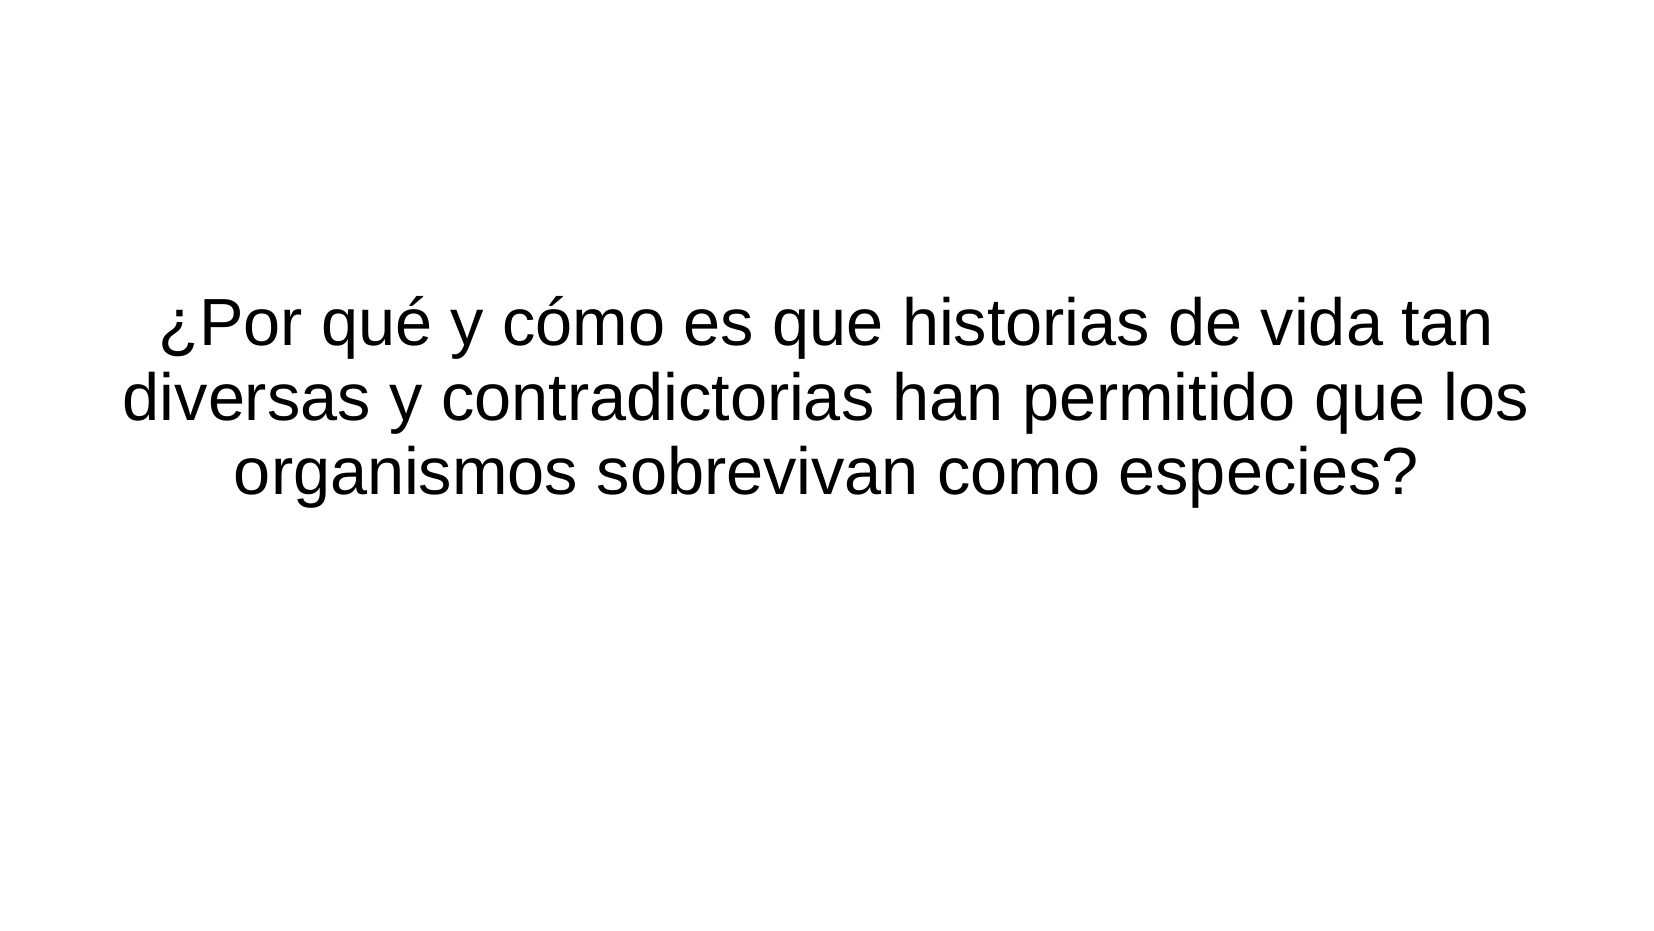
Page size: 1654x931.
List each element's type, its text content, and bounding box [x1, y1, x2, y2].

subtitle ¿Por qué y cómo es que historias de vida tan diversas y contradictorias han permitido que los organismos sobrevivan como especies? [82, 37, 1571, 757]
